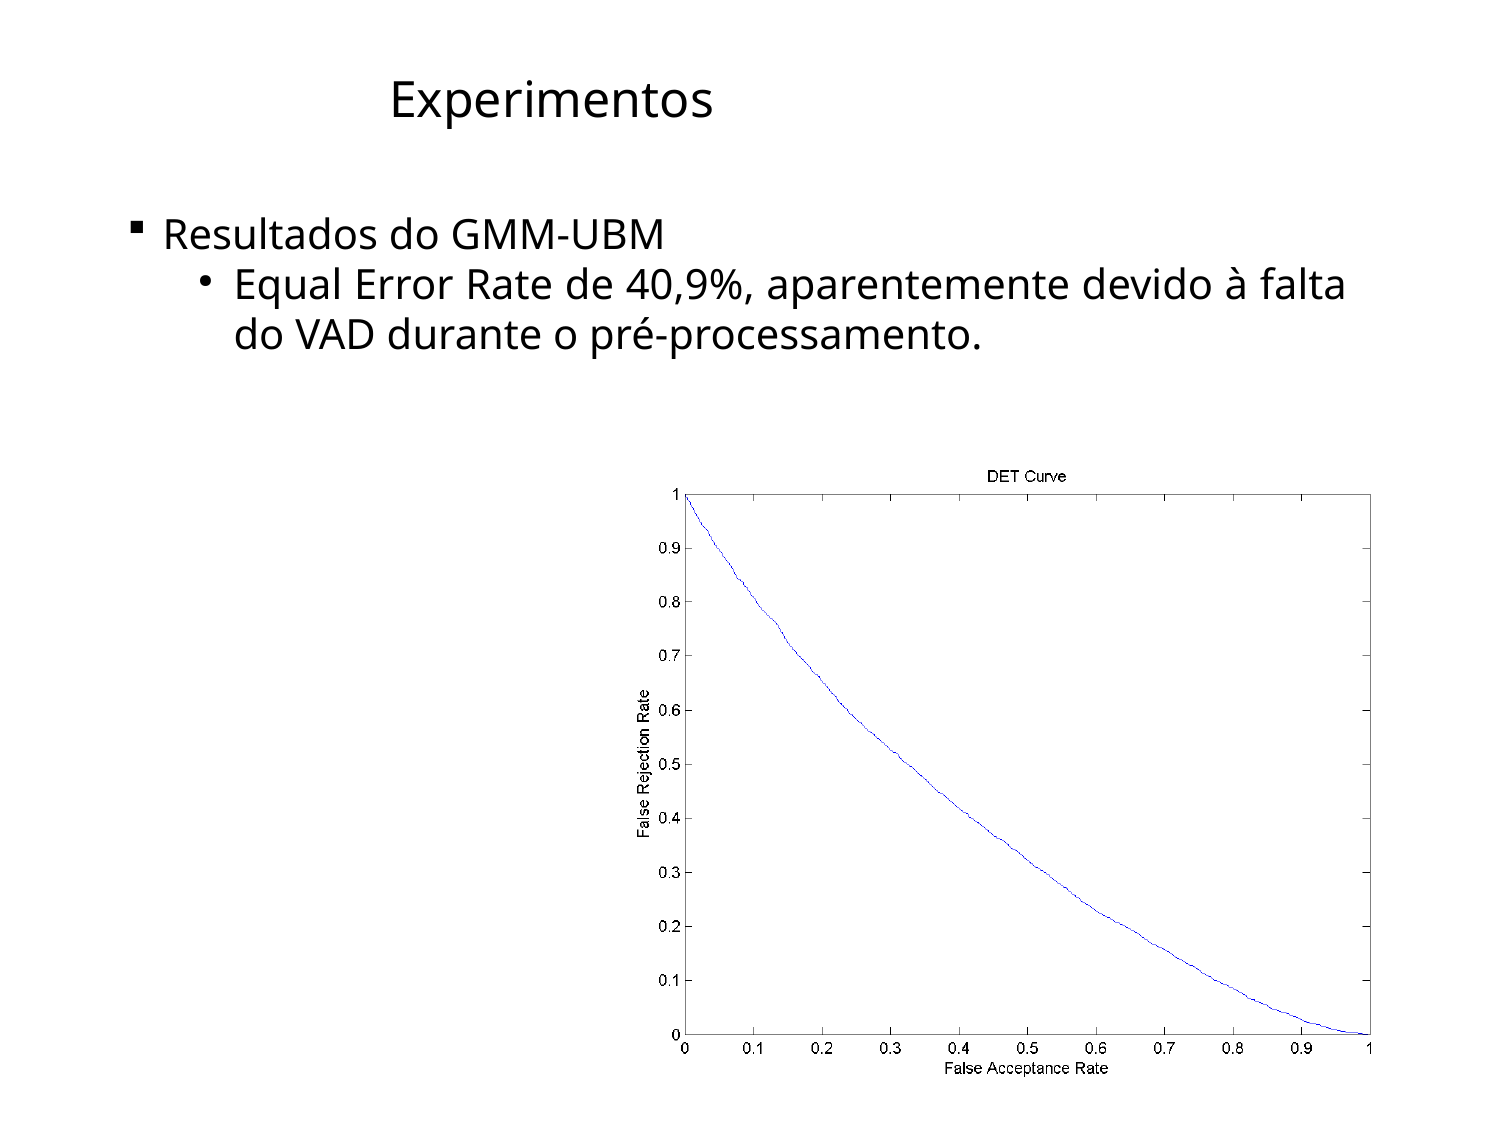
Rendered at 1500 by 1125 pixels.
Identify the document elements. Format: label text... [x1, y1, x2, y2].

text_box Resultados do GMM-UBM Equal Error Rate de 40,9%, aparentemente devido à falta do VAD durante o pré-processamento. [112, 200, 1363, 963]
text_box Experimentos [49, 49, 1054, 145]
picture [630, 461, 1382, 1081]
